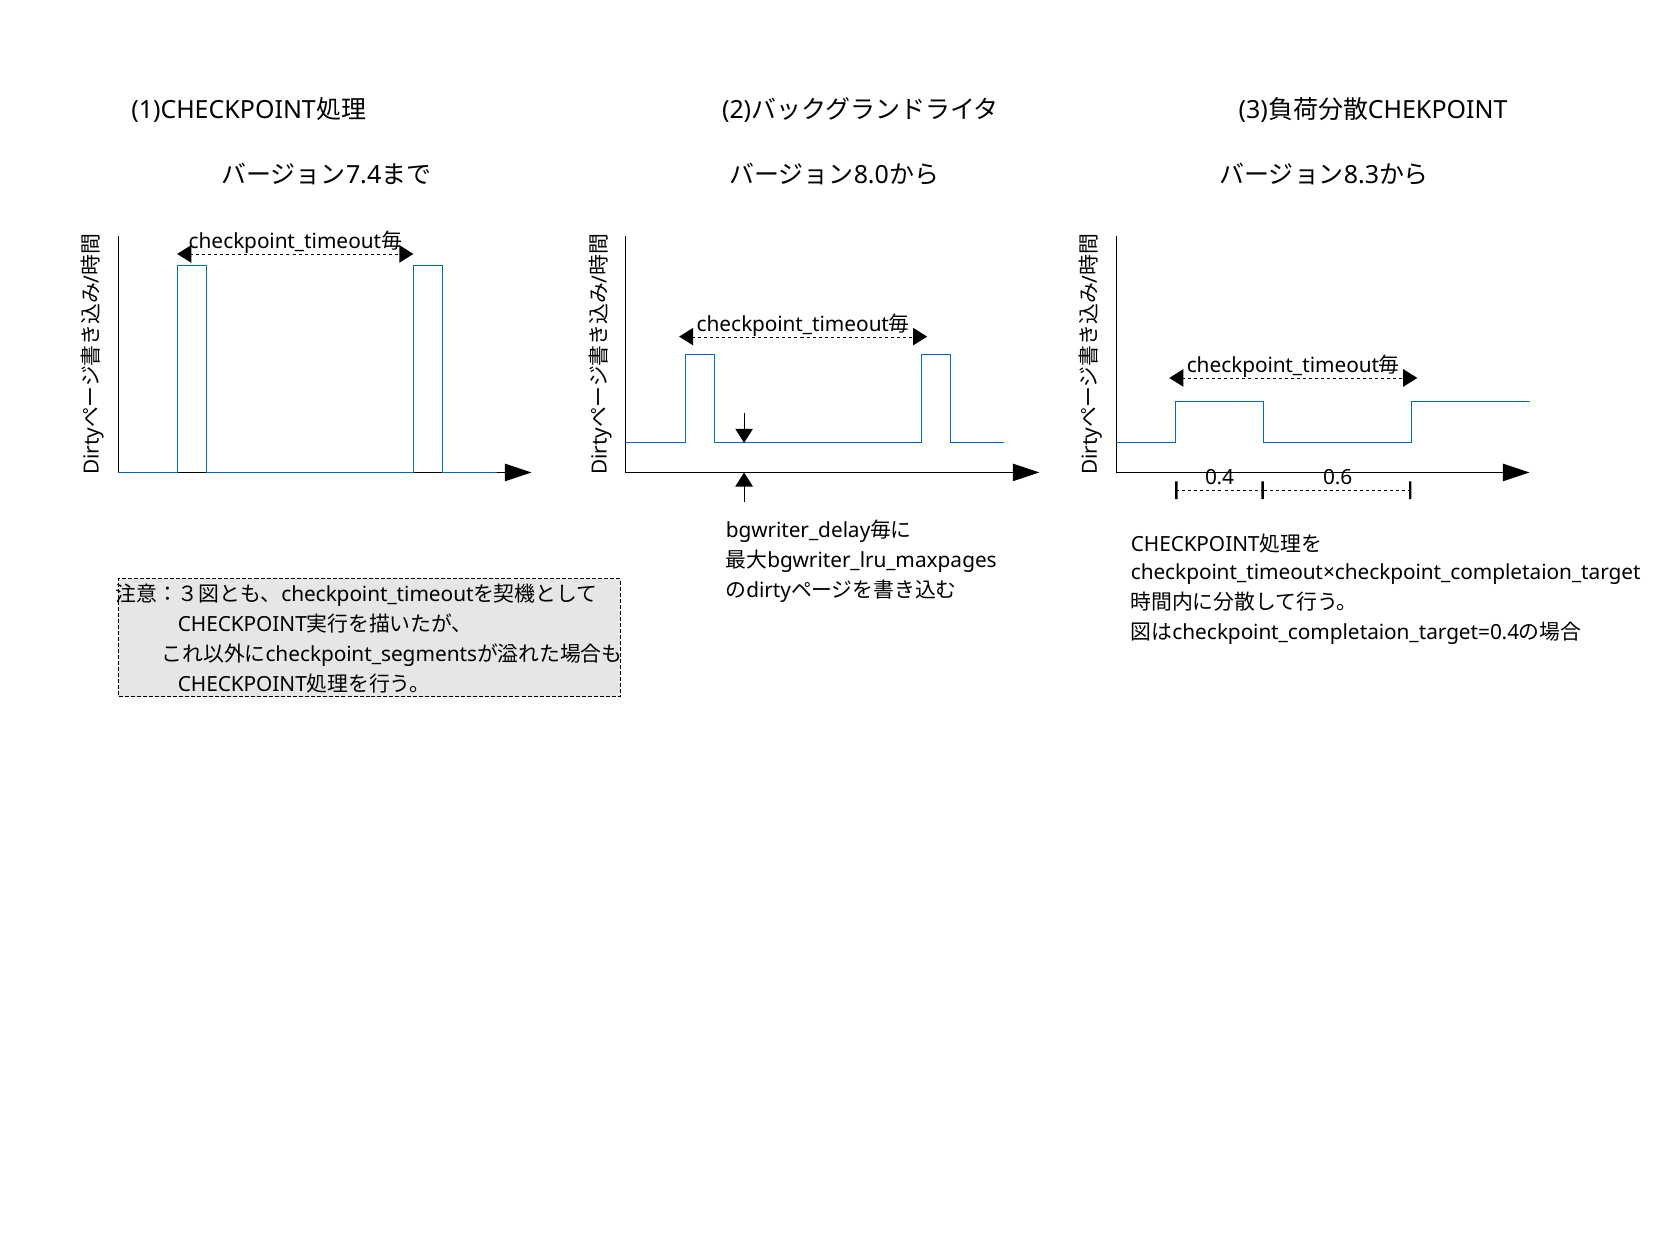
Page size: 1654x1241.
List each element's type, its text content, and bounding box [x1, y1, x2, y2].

text_box CHECKPOINT処理を checkpoint_timeout×checkpoint_completaion_target 時間内に分散して行う。 図はcheckpoint_completaion_target=0.4の場合 [1116, 519, 1648, 647]
text_box (1)CHECKPOINT処理 (2)バックグランドライタ (3)負荷分散CHEKPOINT [116, 82, 1530, 131]
text_box バージョン8.3から [1204, 147, 1447, 196]
text_box 注意：３図とも、checkpoint_timeoutを契機として CHECKPOINT実行を描いたが、 これ以外にcheckpoint_segmentsが溢れた場合も CHECKPOINT処理を行う。 [118, 578, 621, 697]
text_box バージョン8.0から [714, 147, 956, 196]
text_box バージョン7.4まで [206, 147, 449, 196]
text_box bgwriter_delay毎に 最大bgwriter_lru_maxpages のdirtyページを書き込む [711, 505, 998, 605]
